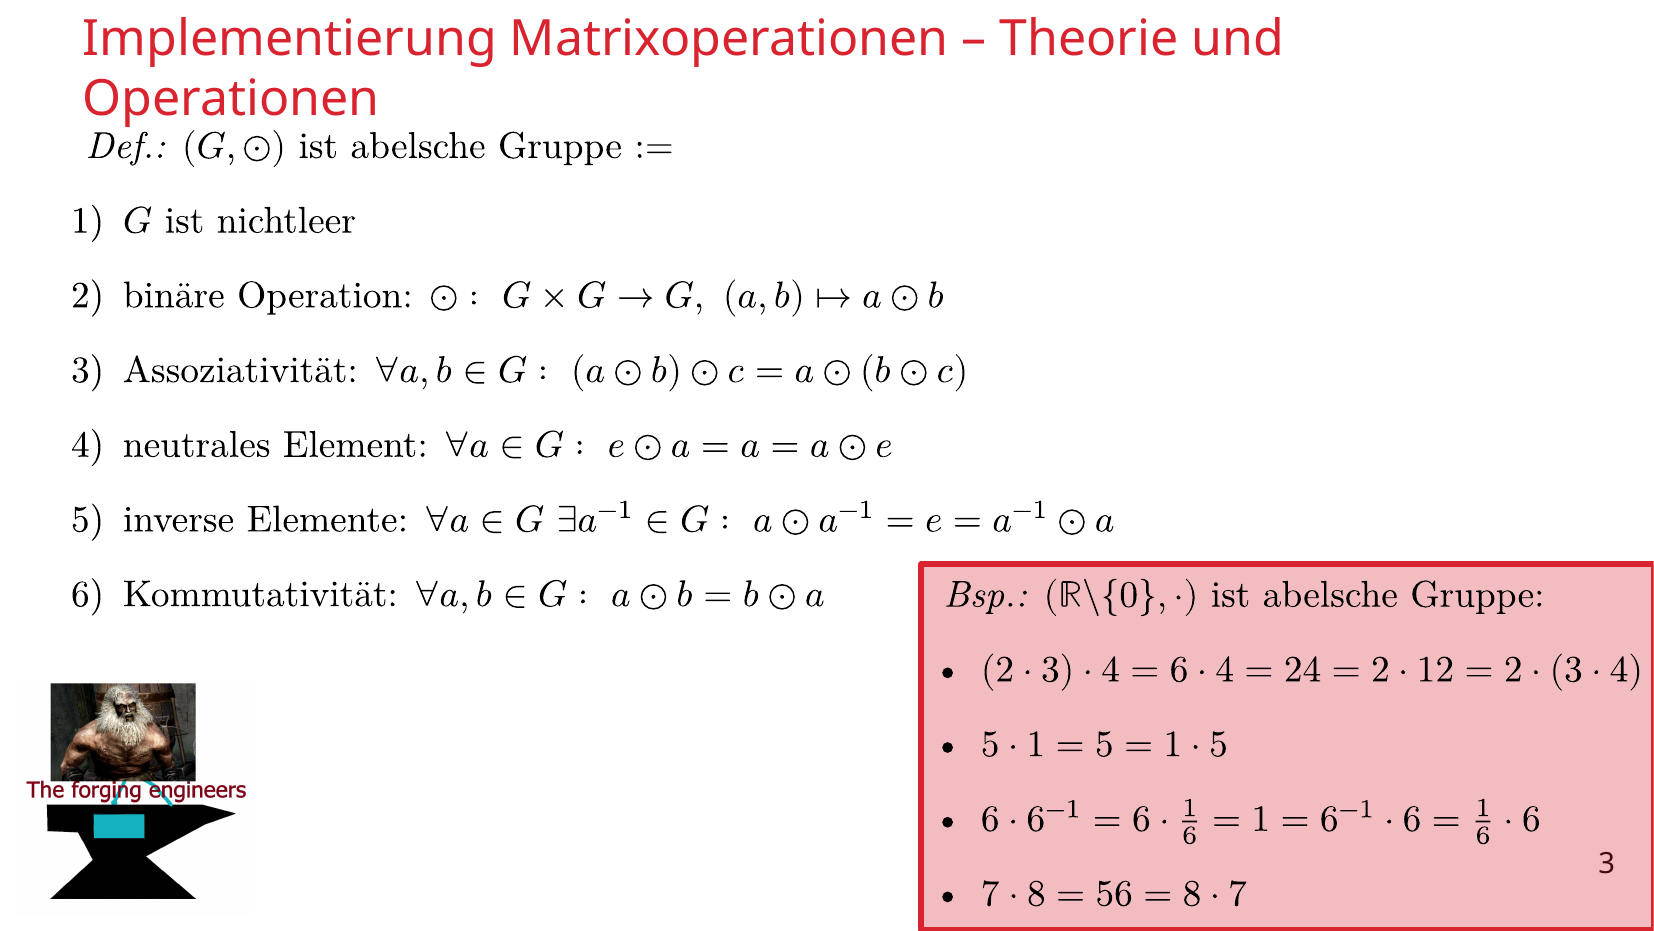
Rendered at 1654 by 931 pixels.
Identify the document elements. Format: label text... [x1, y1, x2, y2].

title Implementierung Matrixoperationen – Theorie und Operationen [82, 37, 1571, 95]
text_box [921, 564, 1654, 931]
picture [70, 130, 1640, 907]
picture [17, 679, 254, 916]
